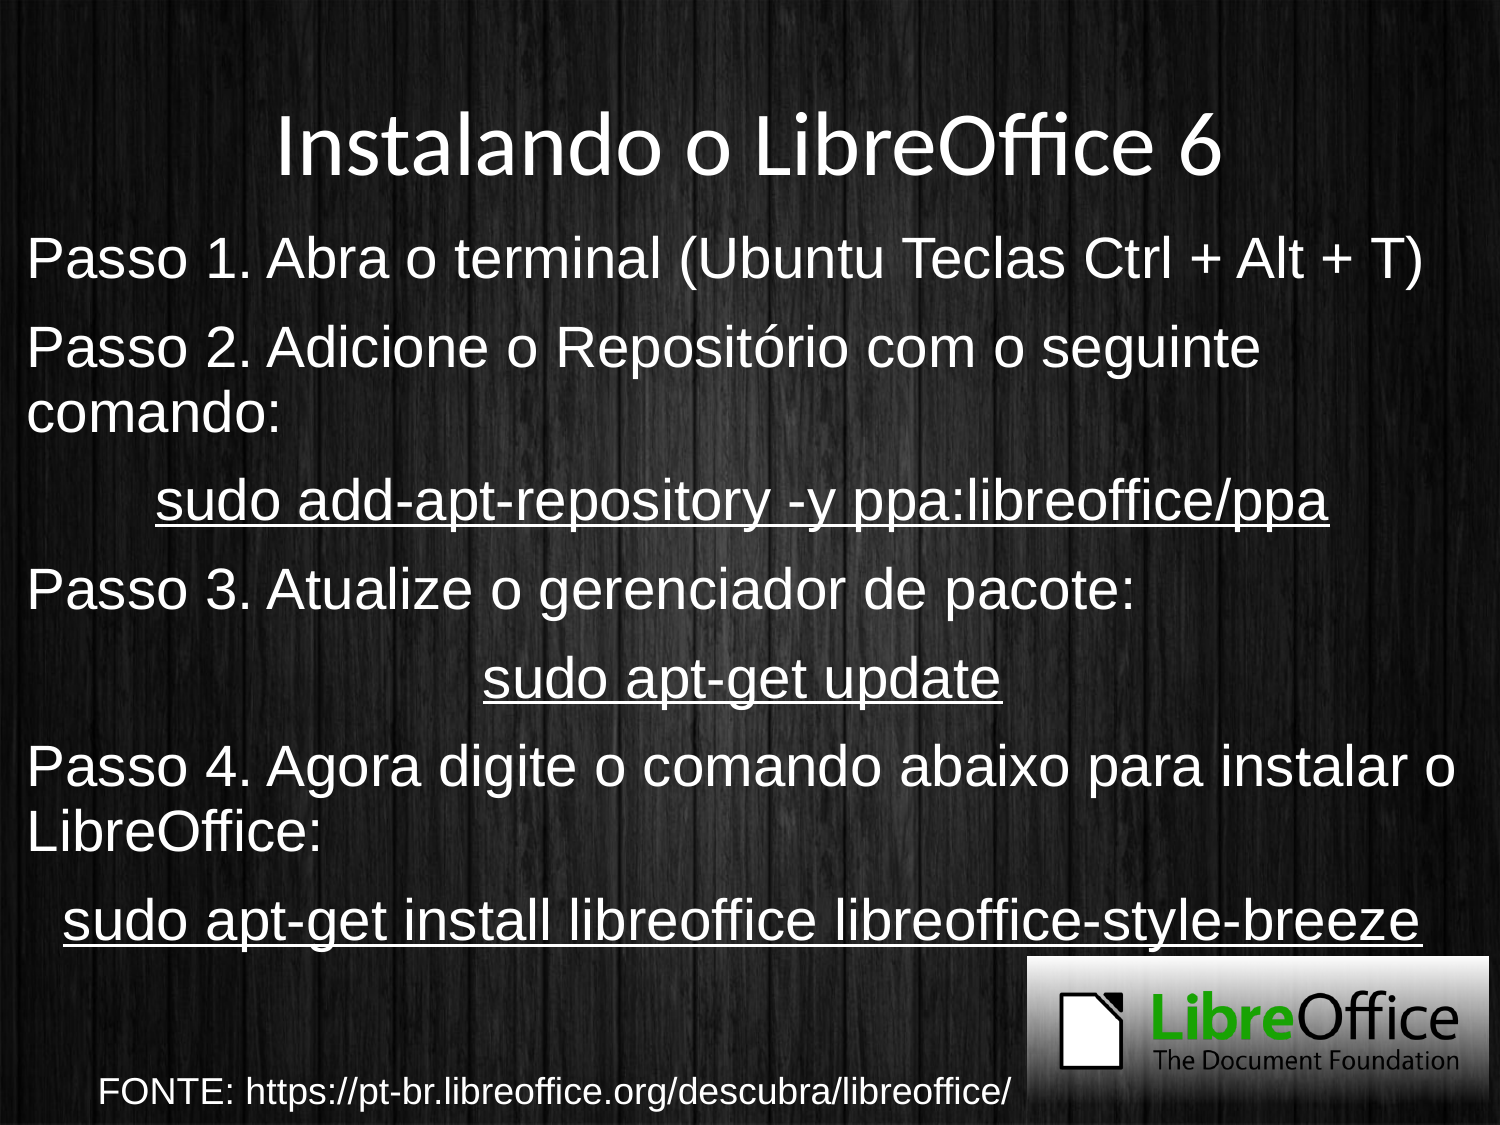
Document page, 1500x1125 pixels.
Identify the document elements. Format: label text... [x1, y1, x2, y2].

picture [0, 0, 1500, 1125]
title Instalando o LibreOffice 6 [75, 45, 1425, 218]
text_box FONTE: https://pt-br.libreoffice.org/descubra/libreoffice/ [82, 1062, 1028, 1120]
text_box Passo 1. Abra o terminal (Ubuntu Teclas Ctrl + Alt + T) Passo 2. Adicione o Repositório com o seguinte comando: sudo add-apt-repository -y ppa:libreoffice/ppa Passo 3. Atualize o gerenciador de pacote: sudo apt-get update Passo 4. Agora digite o comando abaixo para instalar o LibreOffice: sudo apt-get install libreoffice libreoffice-style-breeze [11, 218, 1489, 961]
